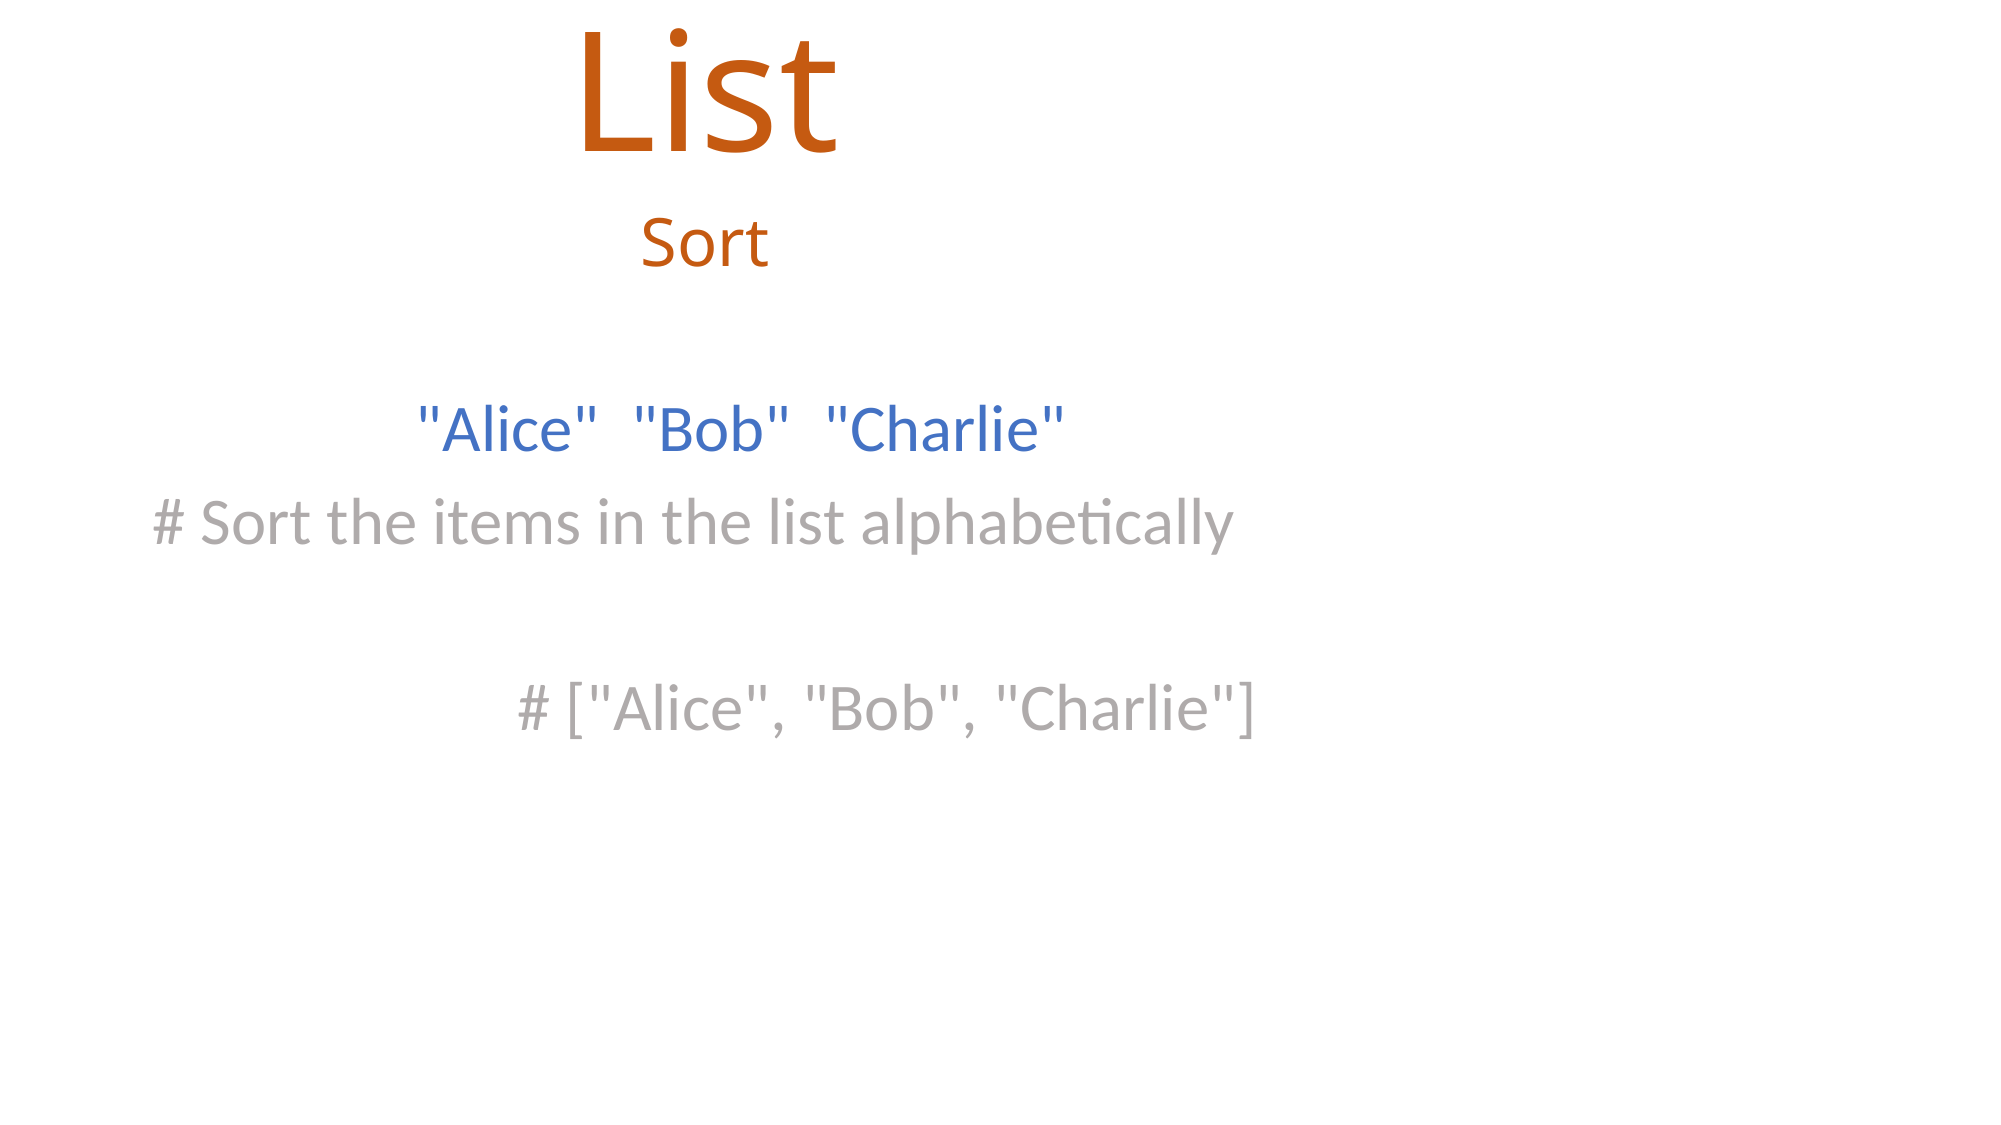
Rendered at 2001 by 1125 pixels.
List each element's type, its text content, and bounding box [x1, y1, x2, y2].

list List Sort names = ["Alice", "Bob", "Charlie"] # Sort the items in the list alphabetically names.sort() print(names) # ["Alice", "Bob", "Charlie"] [137, 0, 1863, 1014]
